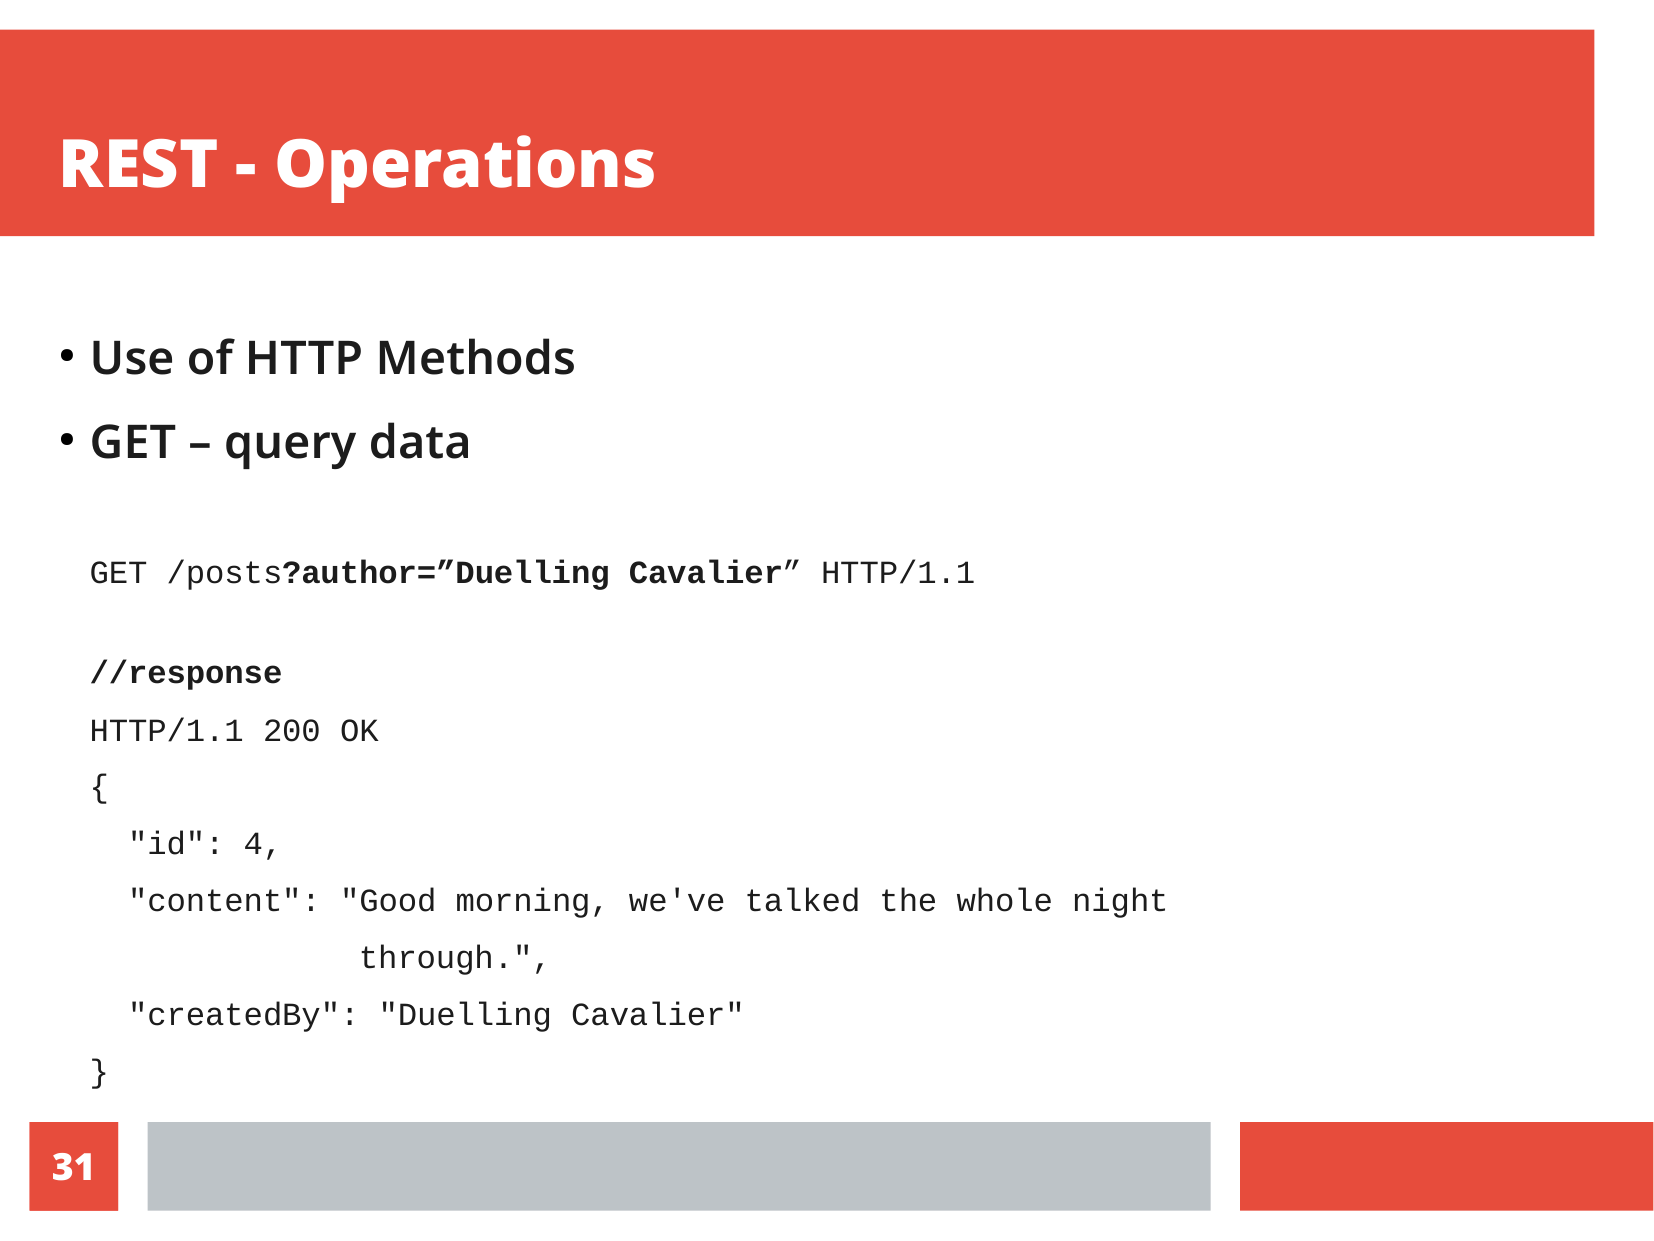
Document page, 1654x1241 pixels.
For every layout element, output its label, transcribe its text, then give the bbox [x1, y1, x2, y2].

list Use of HTTP Methods GET – query data GET /posts?author=”Duelling Cavalier” HTTP/1.1 //response HTTP/1.1 200 OK { "id": 4, "content": "Good morning, we've talked the whole night through.", "createdBy": "Duelling Cavalier" } [59, 324, 1565, 1093]
title REST - Operations [59, 59, 1595, 207]
